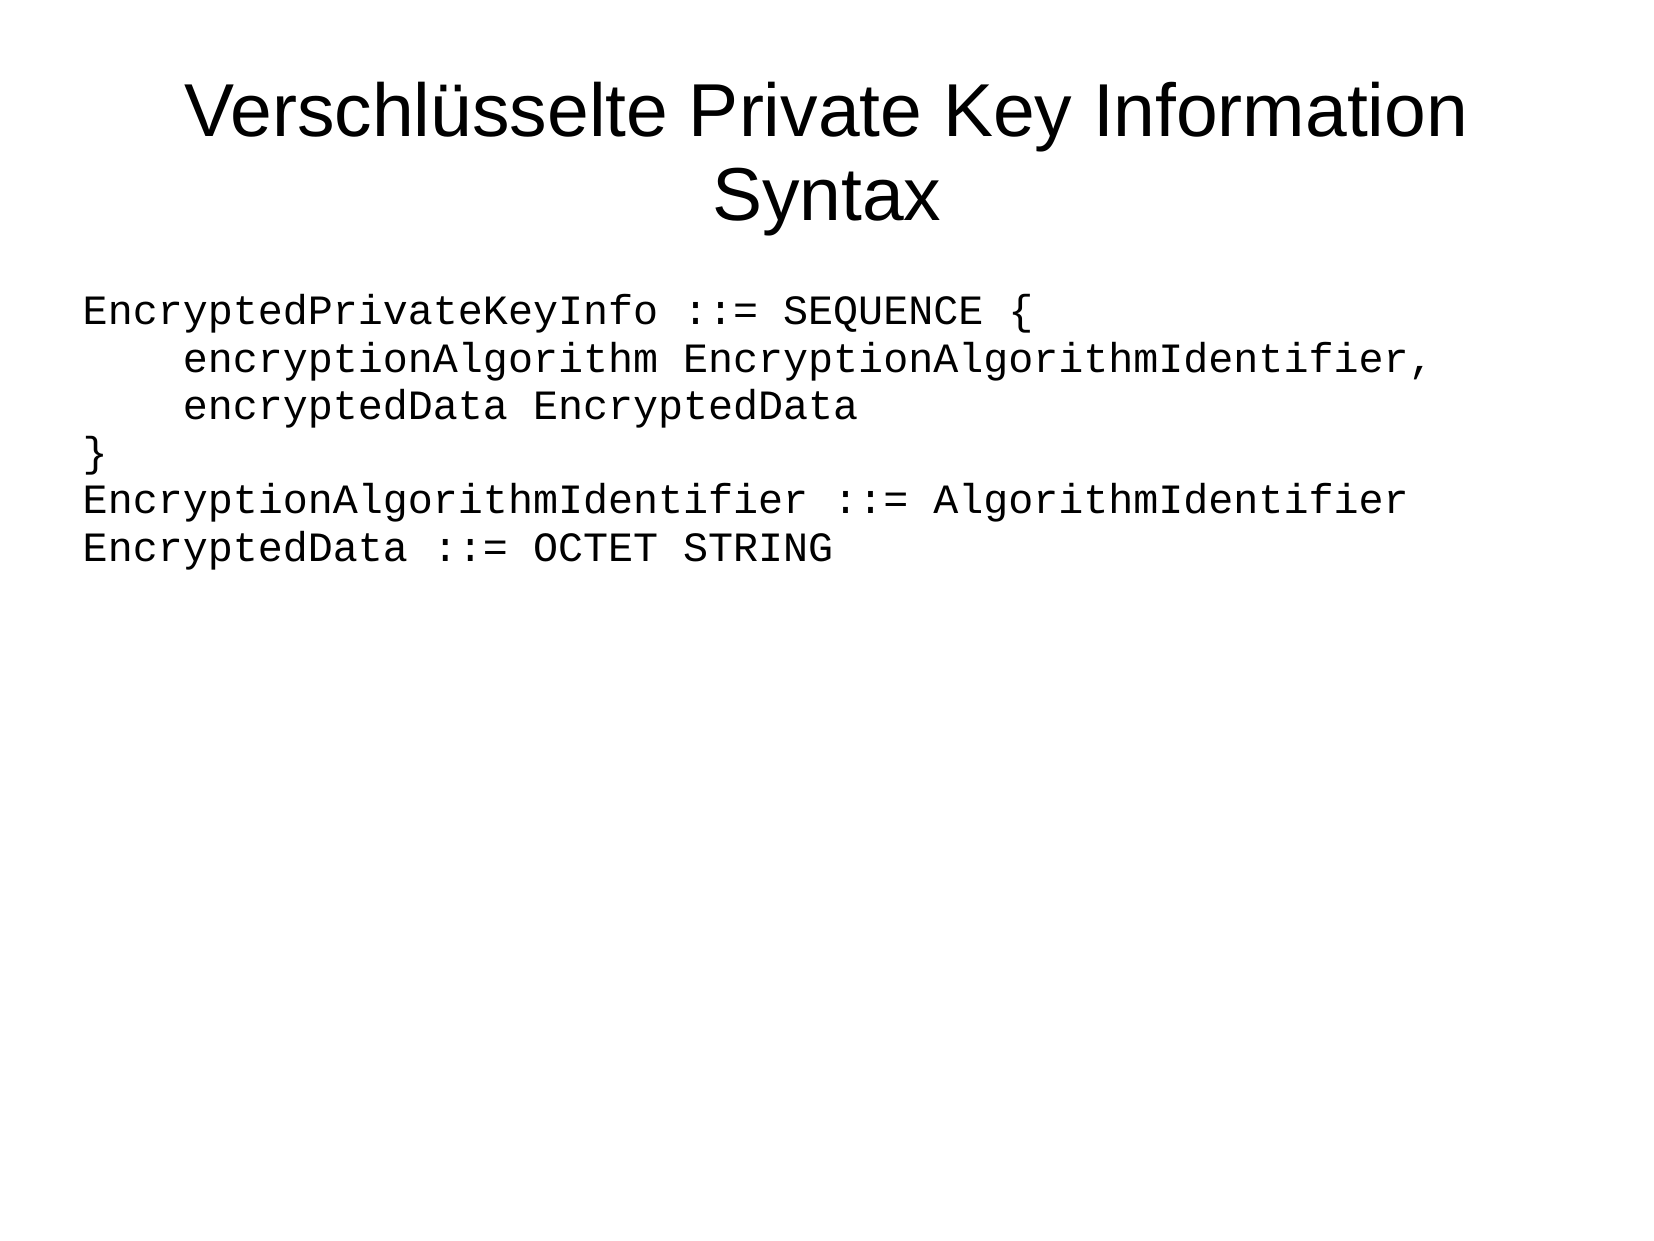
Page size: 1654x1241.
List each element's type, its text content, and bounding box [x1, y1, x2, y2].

list EncryptedPrivateKeyInfo ::= SEQUENCE { encryptionAlgorithm EncryptionAlgorithmIdentifier, encryptedData EncryptedData } EncryptionAlgorithmIdentifier ::= AlgorithmIdentifier EncryptedData ::= OCTET STRING [82, 290, 1571, 1010]
title Verschlüsselte Private Key Information Syntax [82, 49, 1571, 257]
